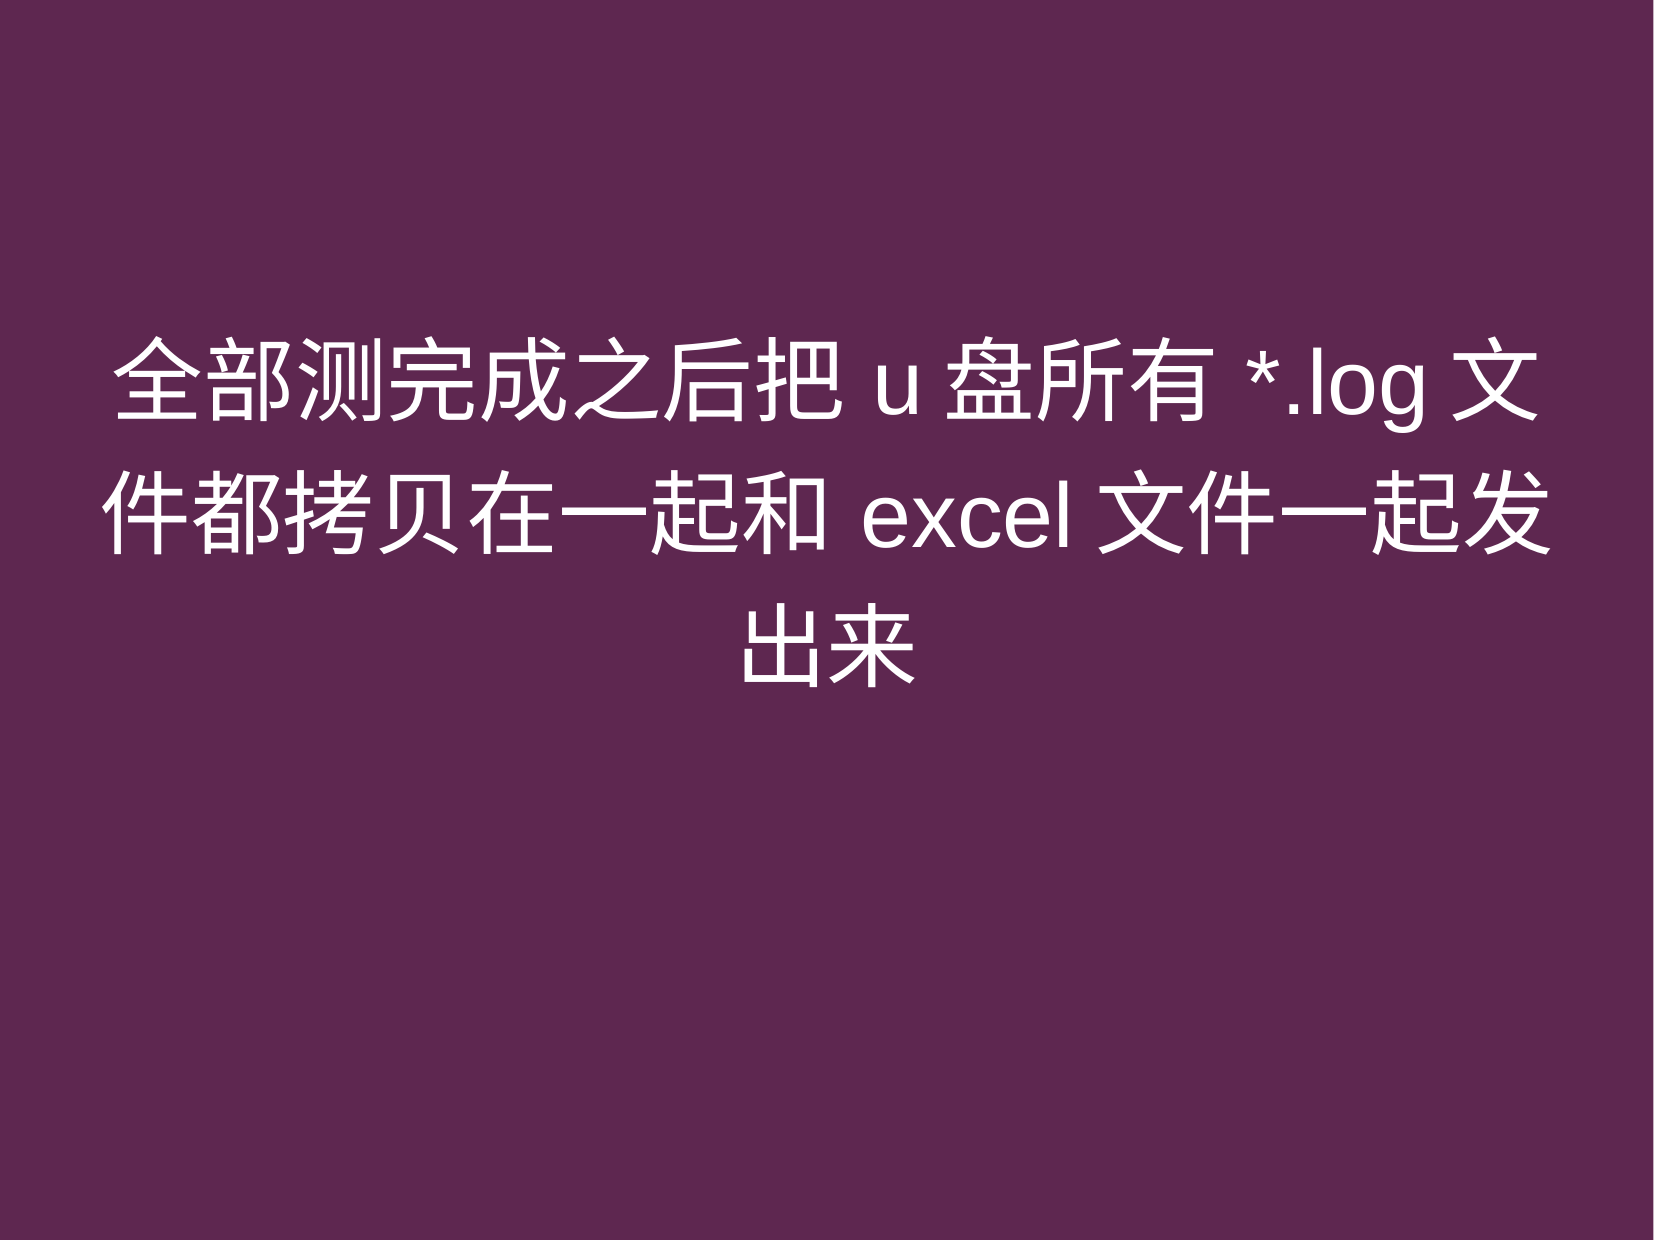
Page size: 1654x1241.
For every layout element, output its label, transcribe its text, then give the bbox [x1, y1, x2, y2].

title 全部测完成之后把u盘所有*.log文件都拷贝在一起和excel文件一起发出来 [82, 303, 1571, 712]
